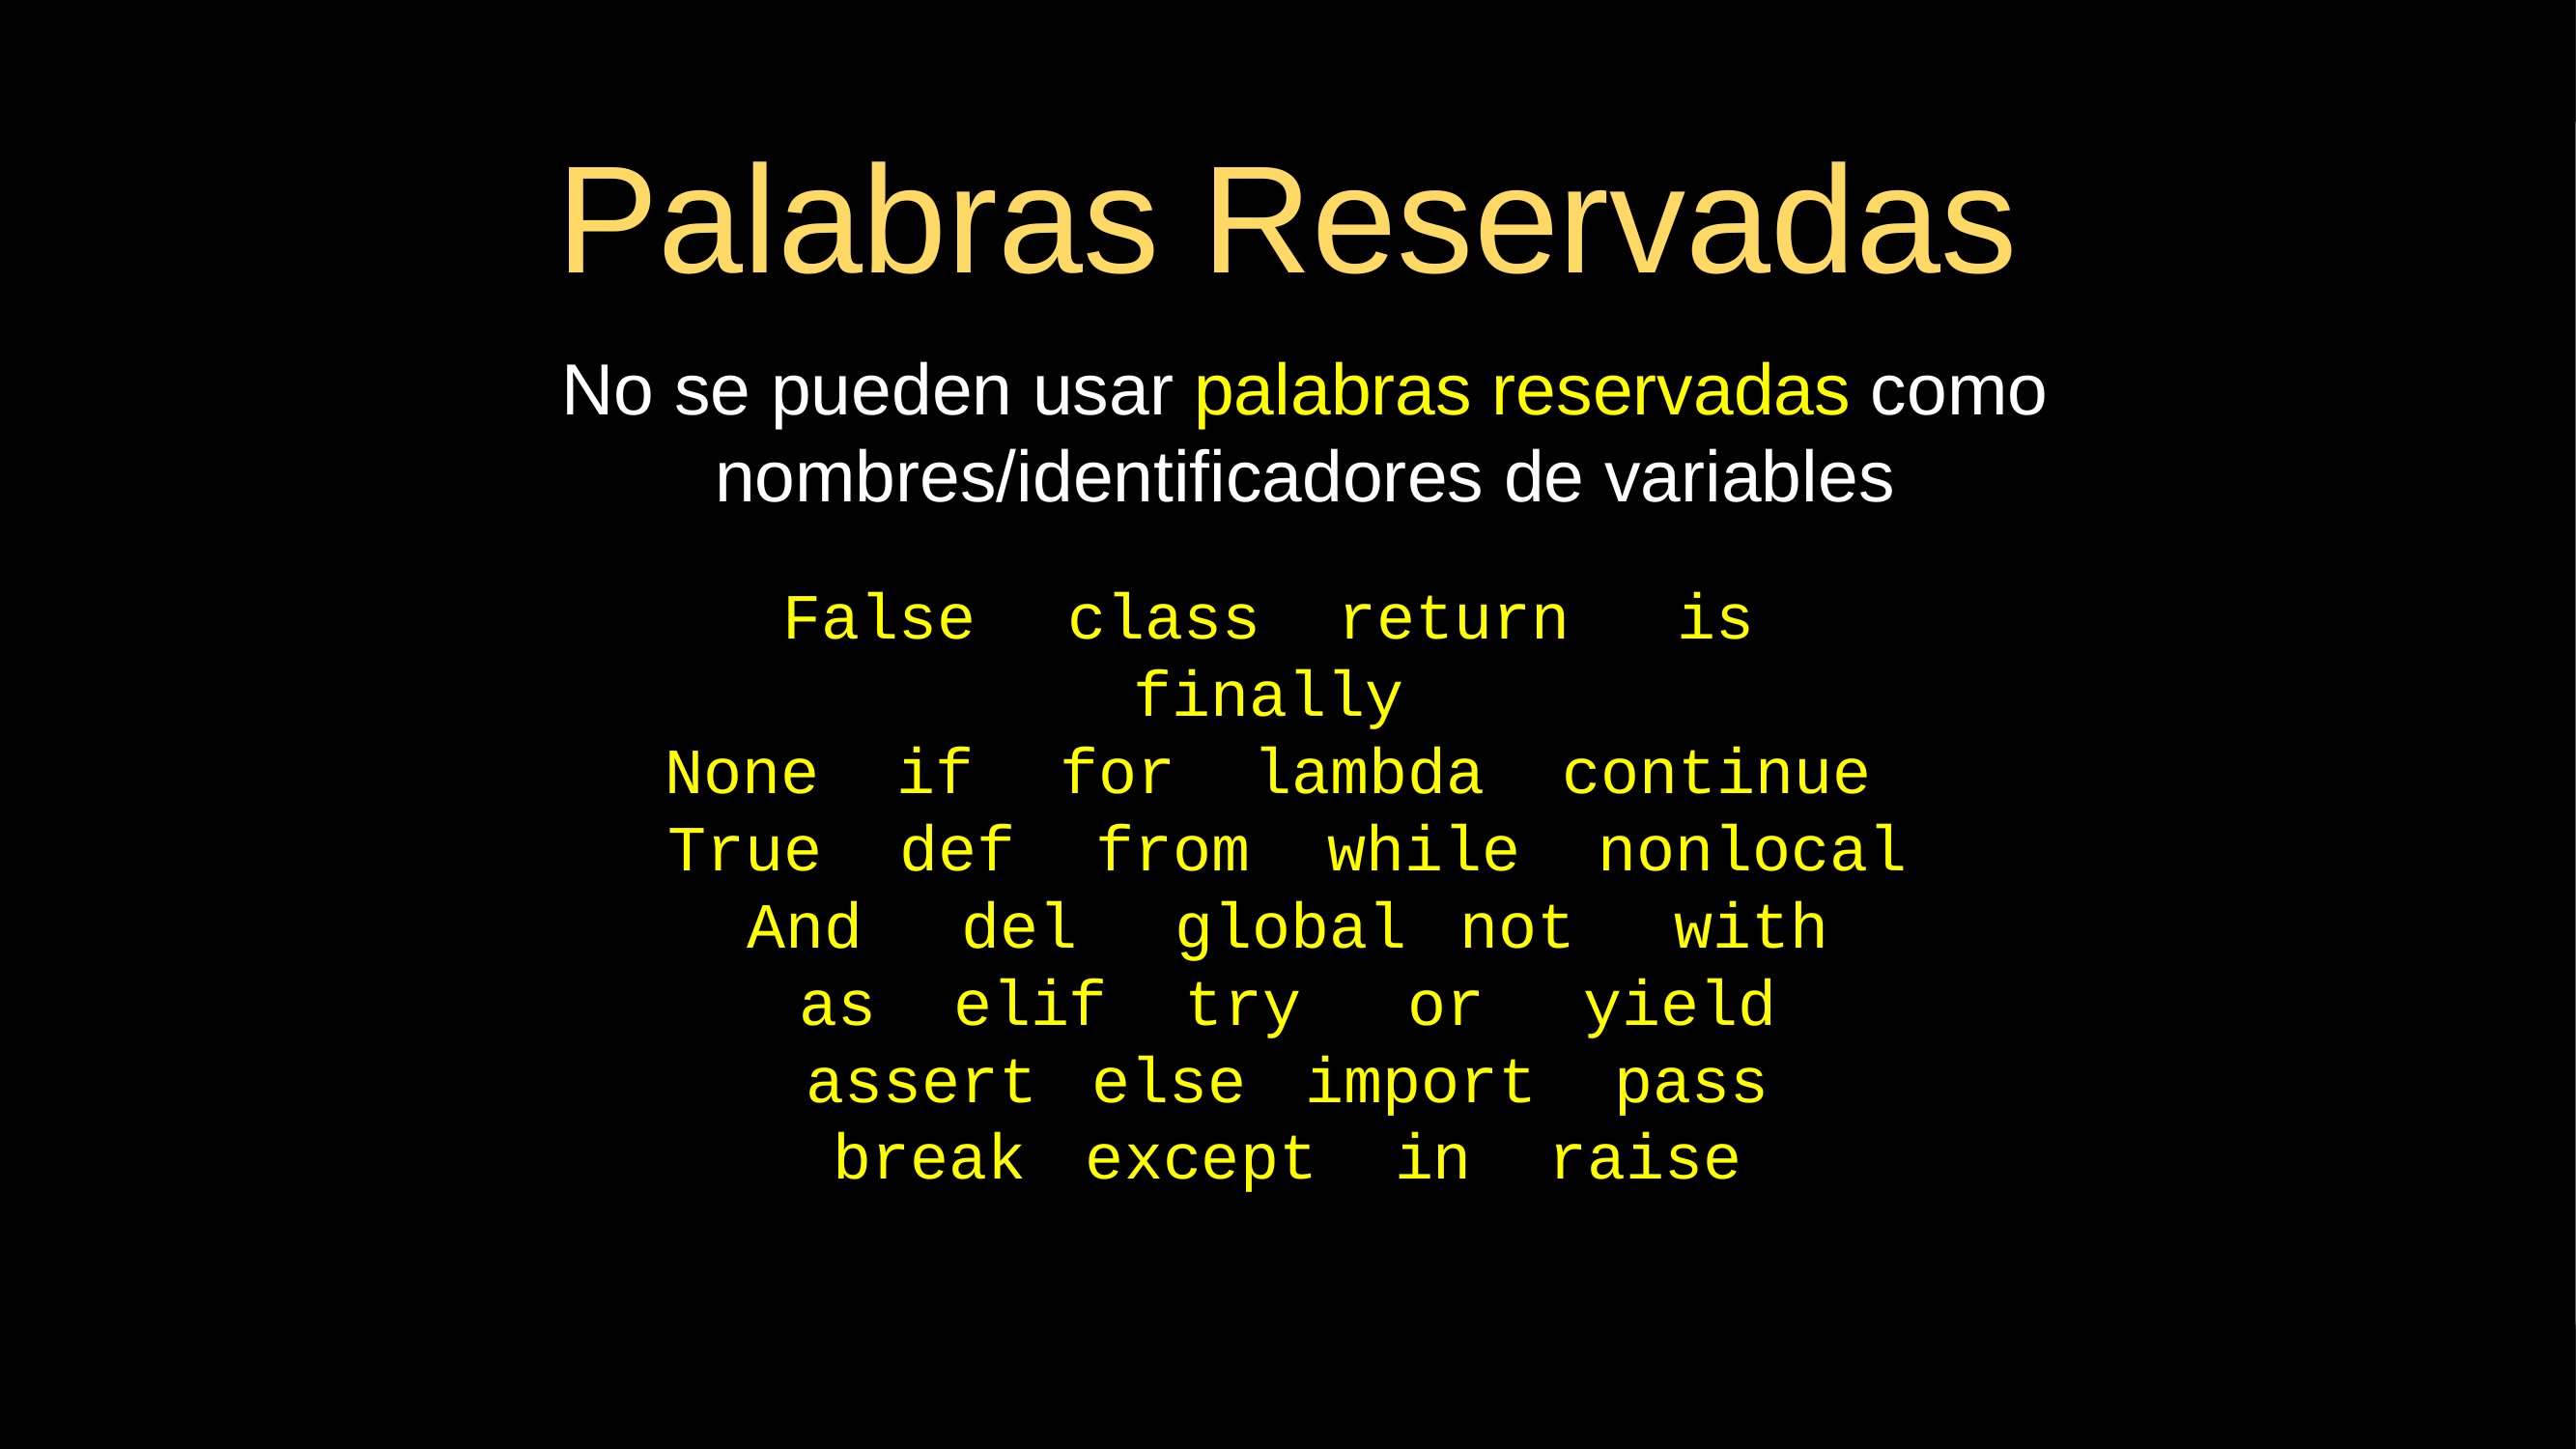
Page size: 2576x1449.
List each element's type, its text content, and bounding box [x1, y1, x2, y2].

title Palabras Reservadas [128, 124, 2448, 300]
list No se pueden usar palabras reservadas como nombres/identificadores de variables [513, 336, 2062, 526]
text_box False class return is finally None if for lambda continue True def from while nonlocal And del global not with as elif try or yield assert else import pass break except in raise [631, 552, 1945, 1215]
